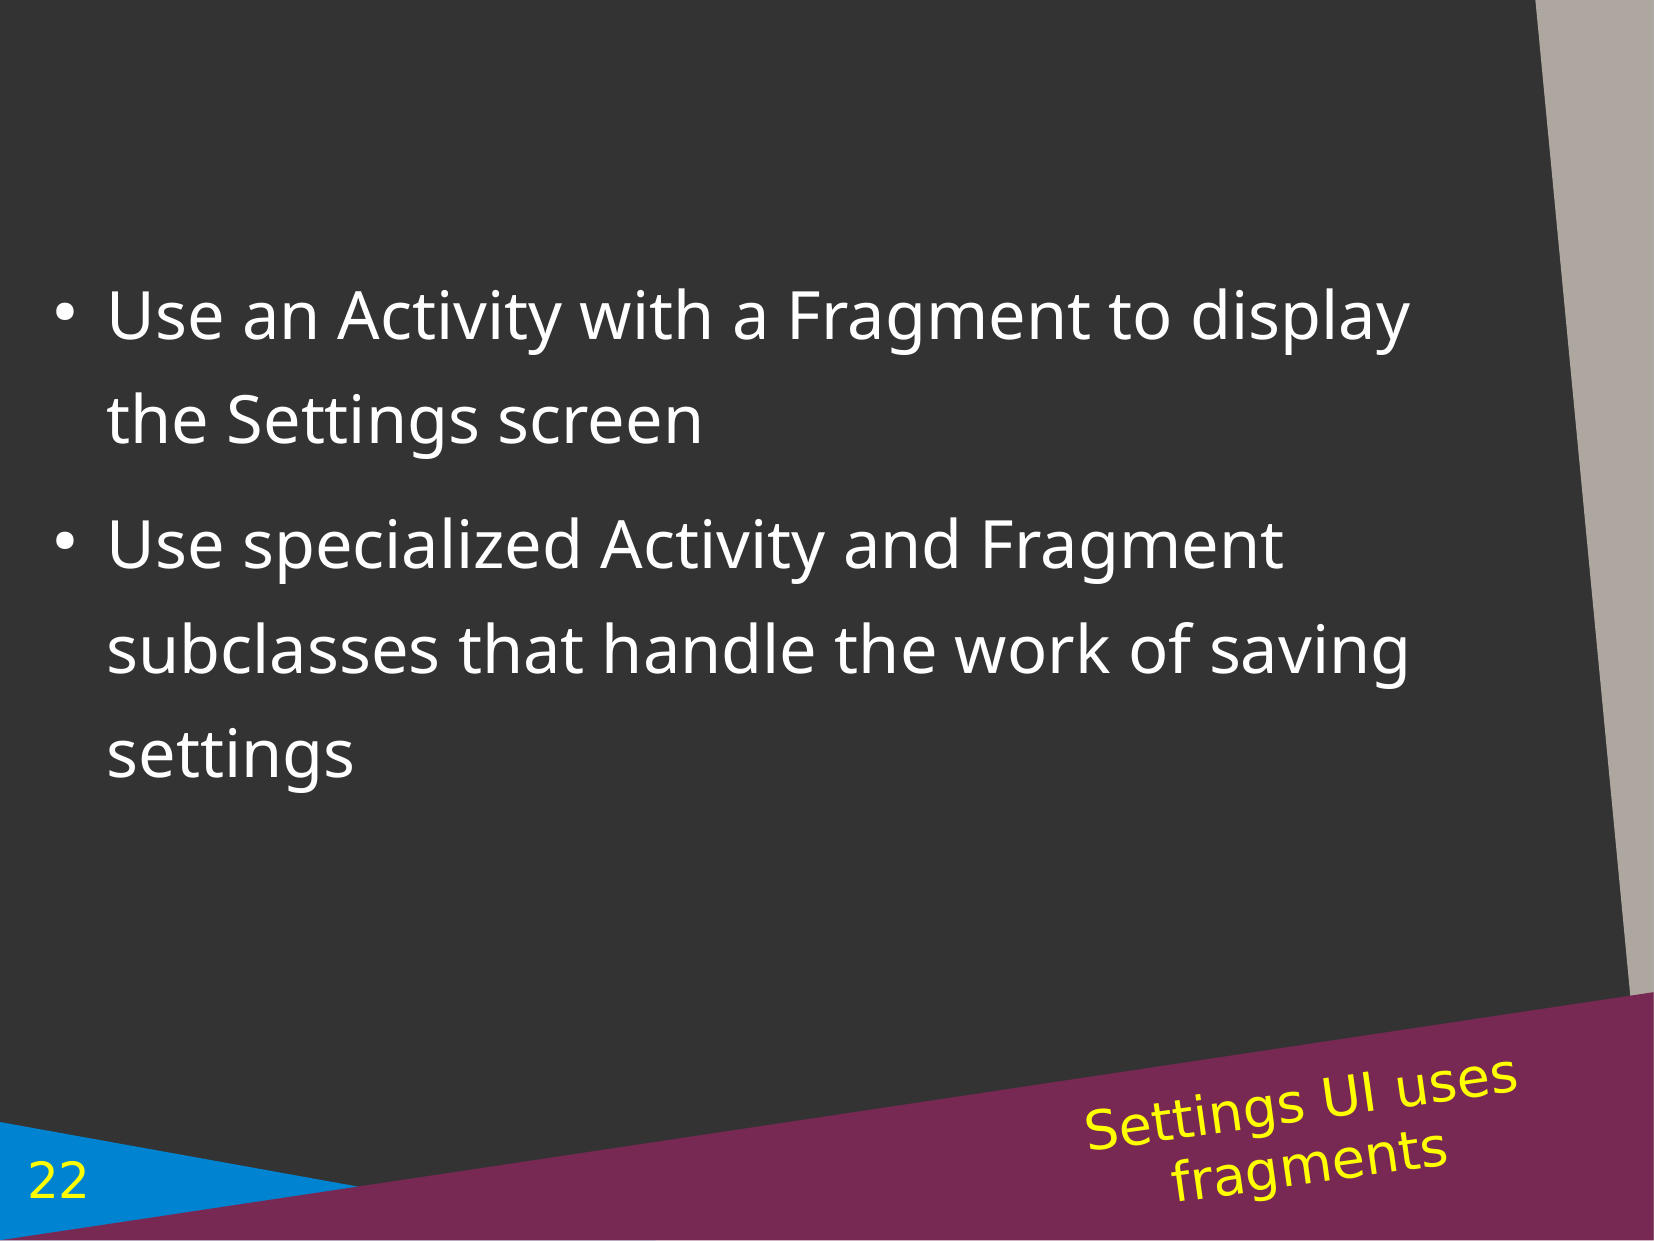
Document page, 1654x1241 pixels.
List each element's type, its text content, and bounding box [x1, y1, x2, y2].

list Use an Activity with a Fragment to display the Settings screen Use specialized Activity and Fragment subclasses that handle the work of saving settings [35, 59, 1524, 993]
title Settings UI uses fragments [956, 995, 1654, 1241]
